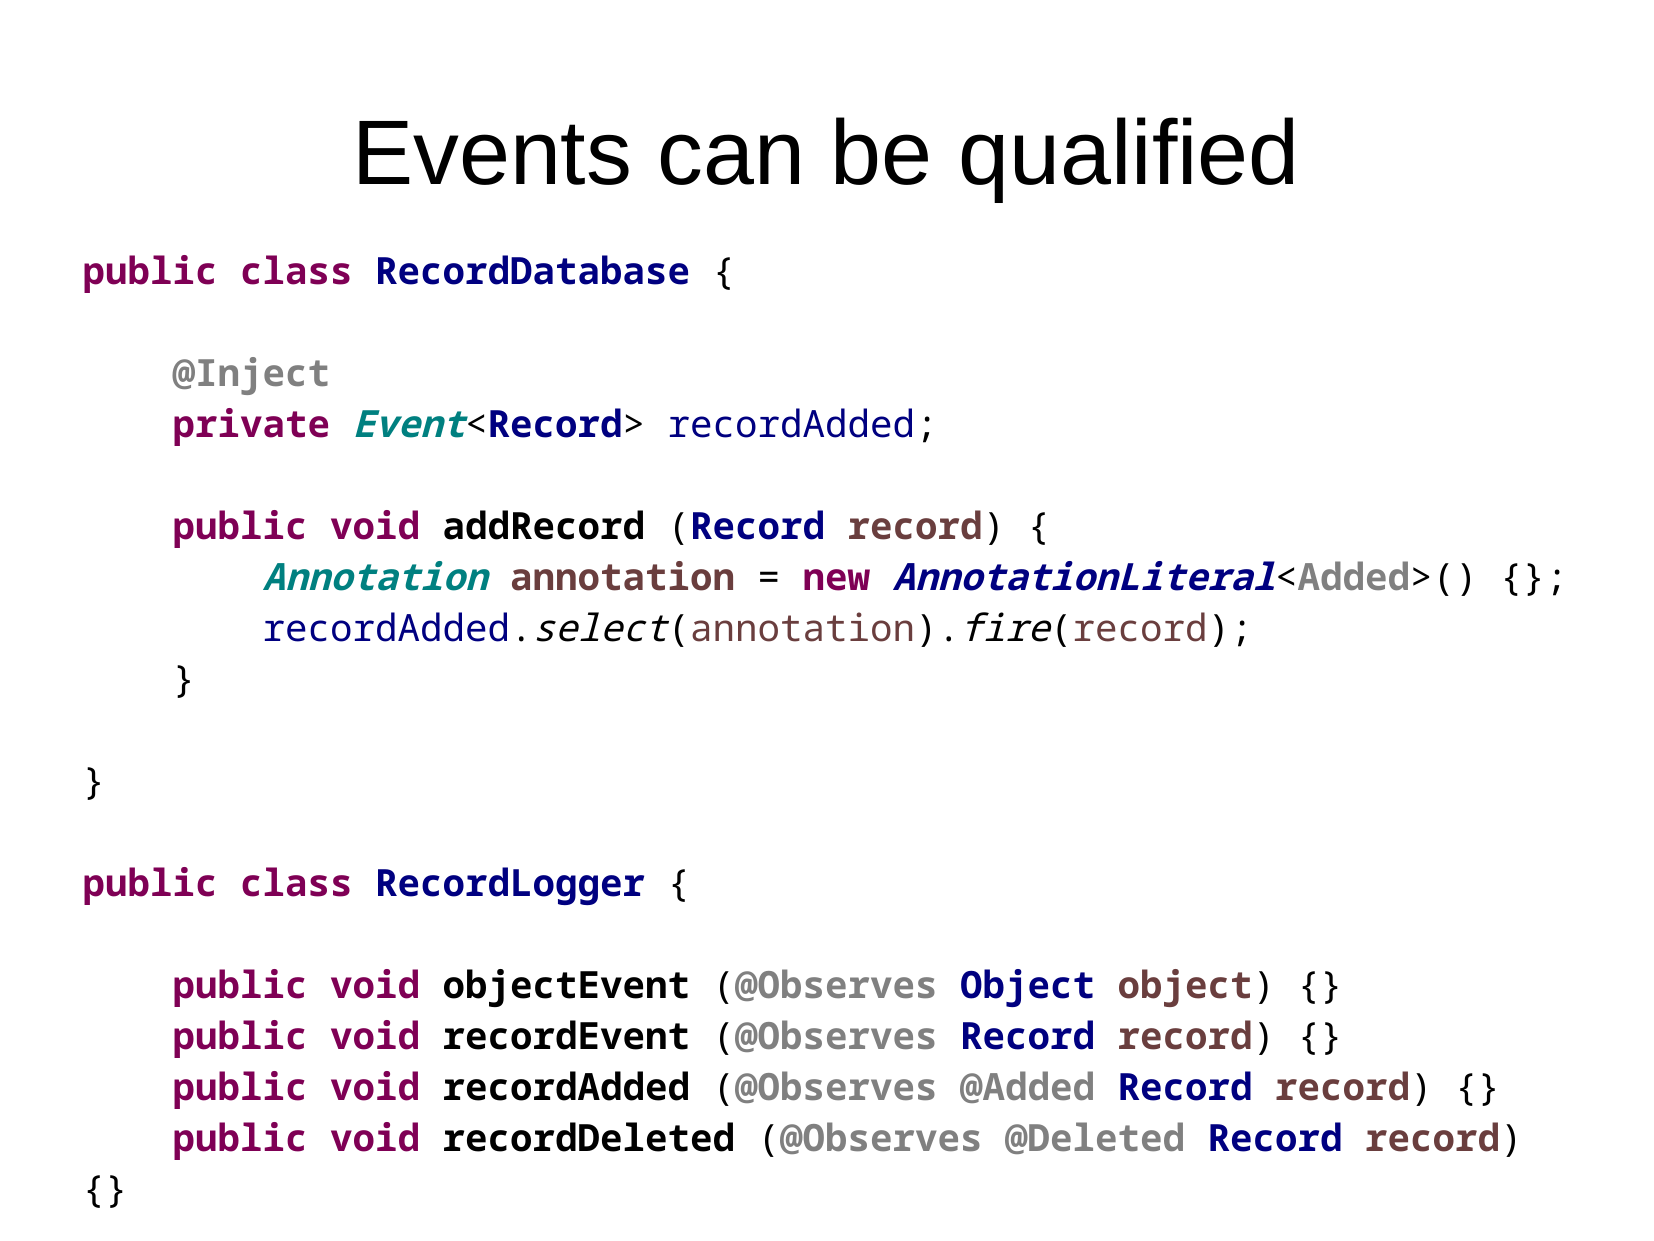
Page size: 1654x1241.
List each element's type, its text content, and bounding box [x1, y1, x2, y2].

list public class RecordDatabase { @Inject private Event<Record> recordAdded; public void addRecord (Record record) { Annotation annotation = new AnnotationLiteral<Added>() {}; recordAdded.select(annotation).fire(record); } } public class RecordLogger { public void objectEvent (@Observes Object object) {} public void recordEvent (@Observes Record record) {} public void recordAdded (@Observes @Added Record record) {} public void recordDeleted (@Observes @Deleted Record record) {} } [82, 339, 1571, 1220]
title Events can be qualified [82, 49, 1571, 257]
